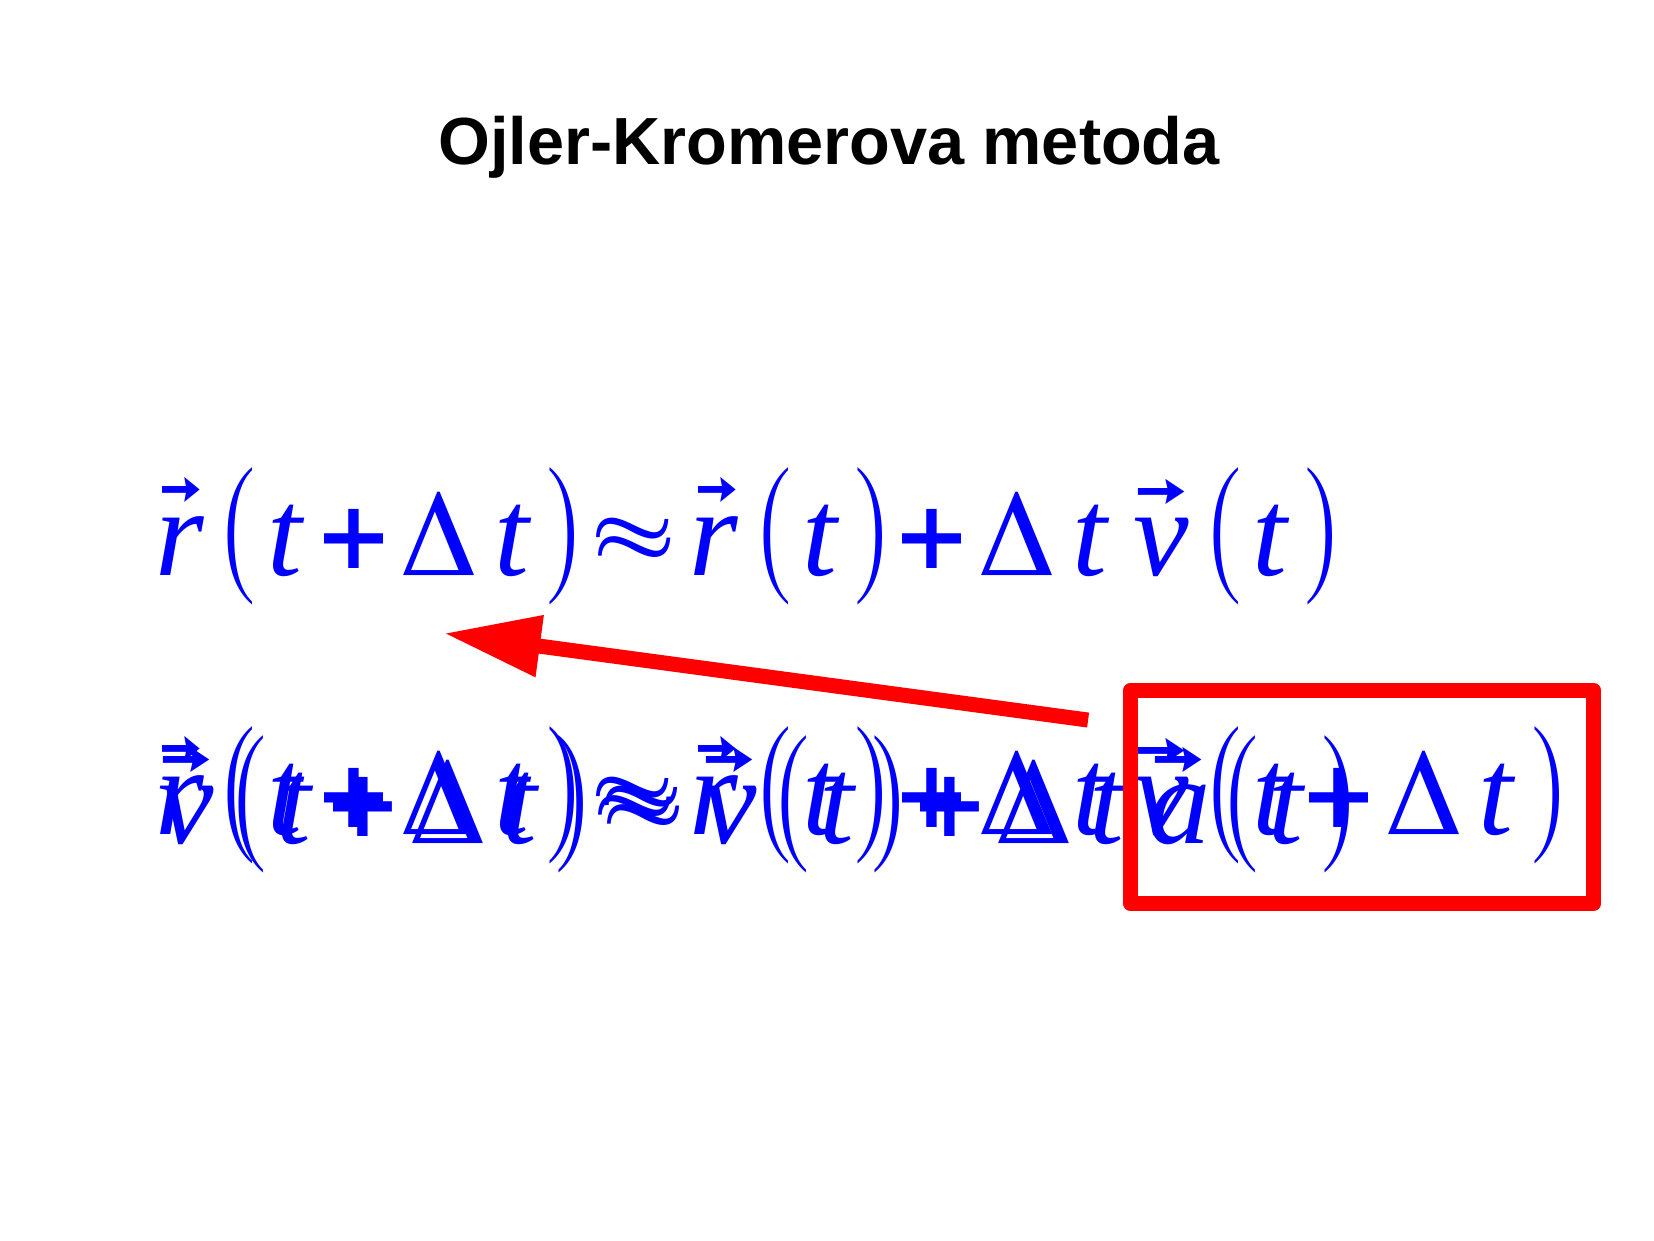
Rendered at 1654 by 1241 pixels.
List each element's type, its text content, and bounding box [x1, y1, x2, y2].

title Ojler-Kromerova metoda [85, 87, 1574, 196]
chart [147, 720, 1123, 880]
chart [1138, 720, 1576, 880]
chart [147, 460, 1349, 611]
